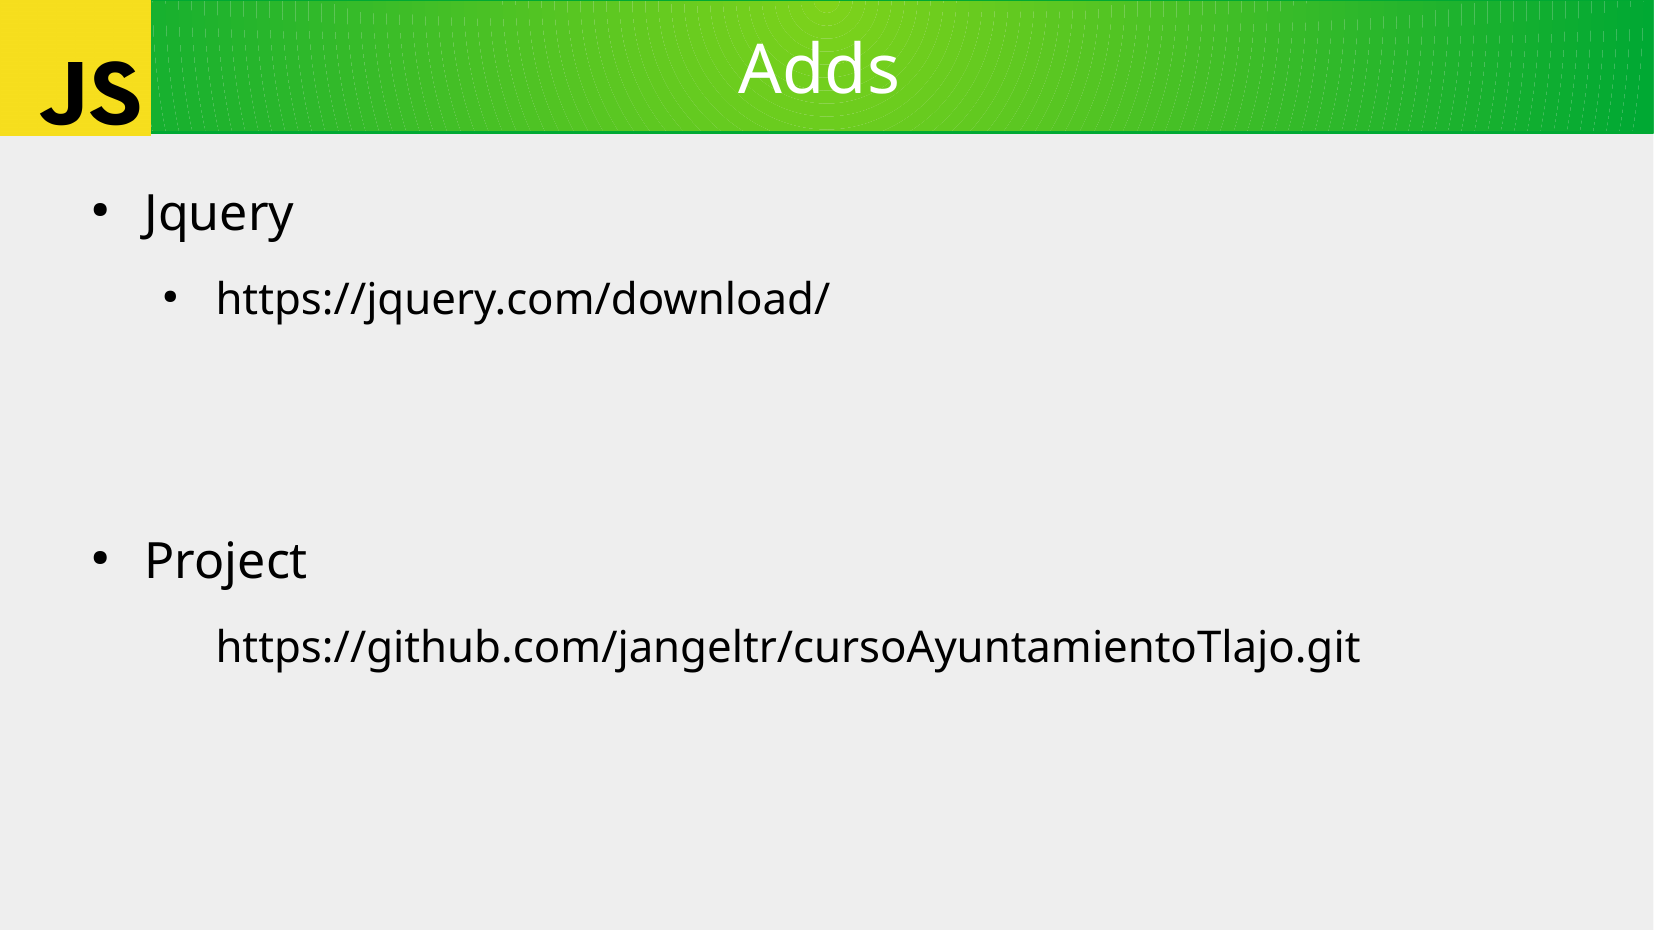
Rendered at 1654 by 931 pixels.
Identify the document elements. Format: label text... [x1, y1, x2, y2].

list Jquery https://jquery.com/download/ Project https://github.com/jangeltr/cursoAyuntamientoTlajo.git [73, 177, 1565, 827]
picture [0, 0, 151, 136]
title Adds [151, 14, 1565, 119]
